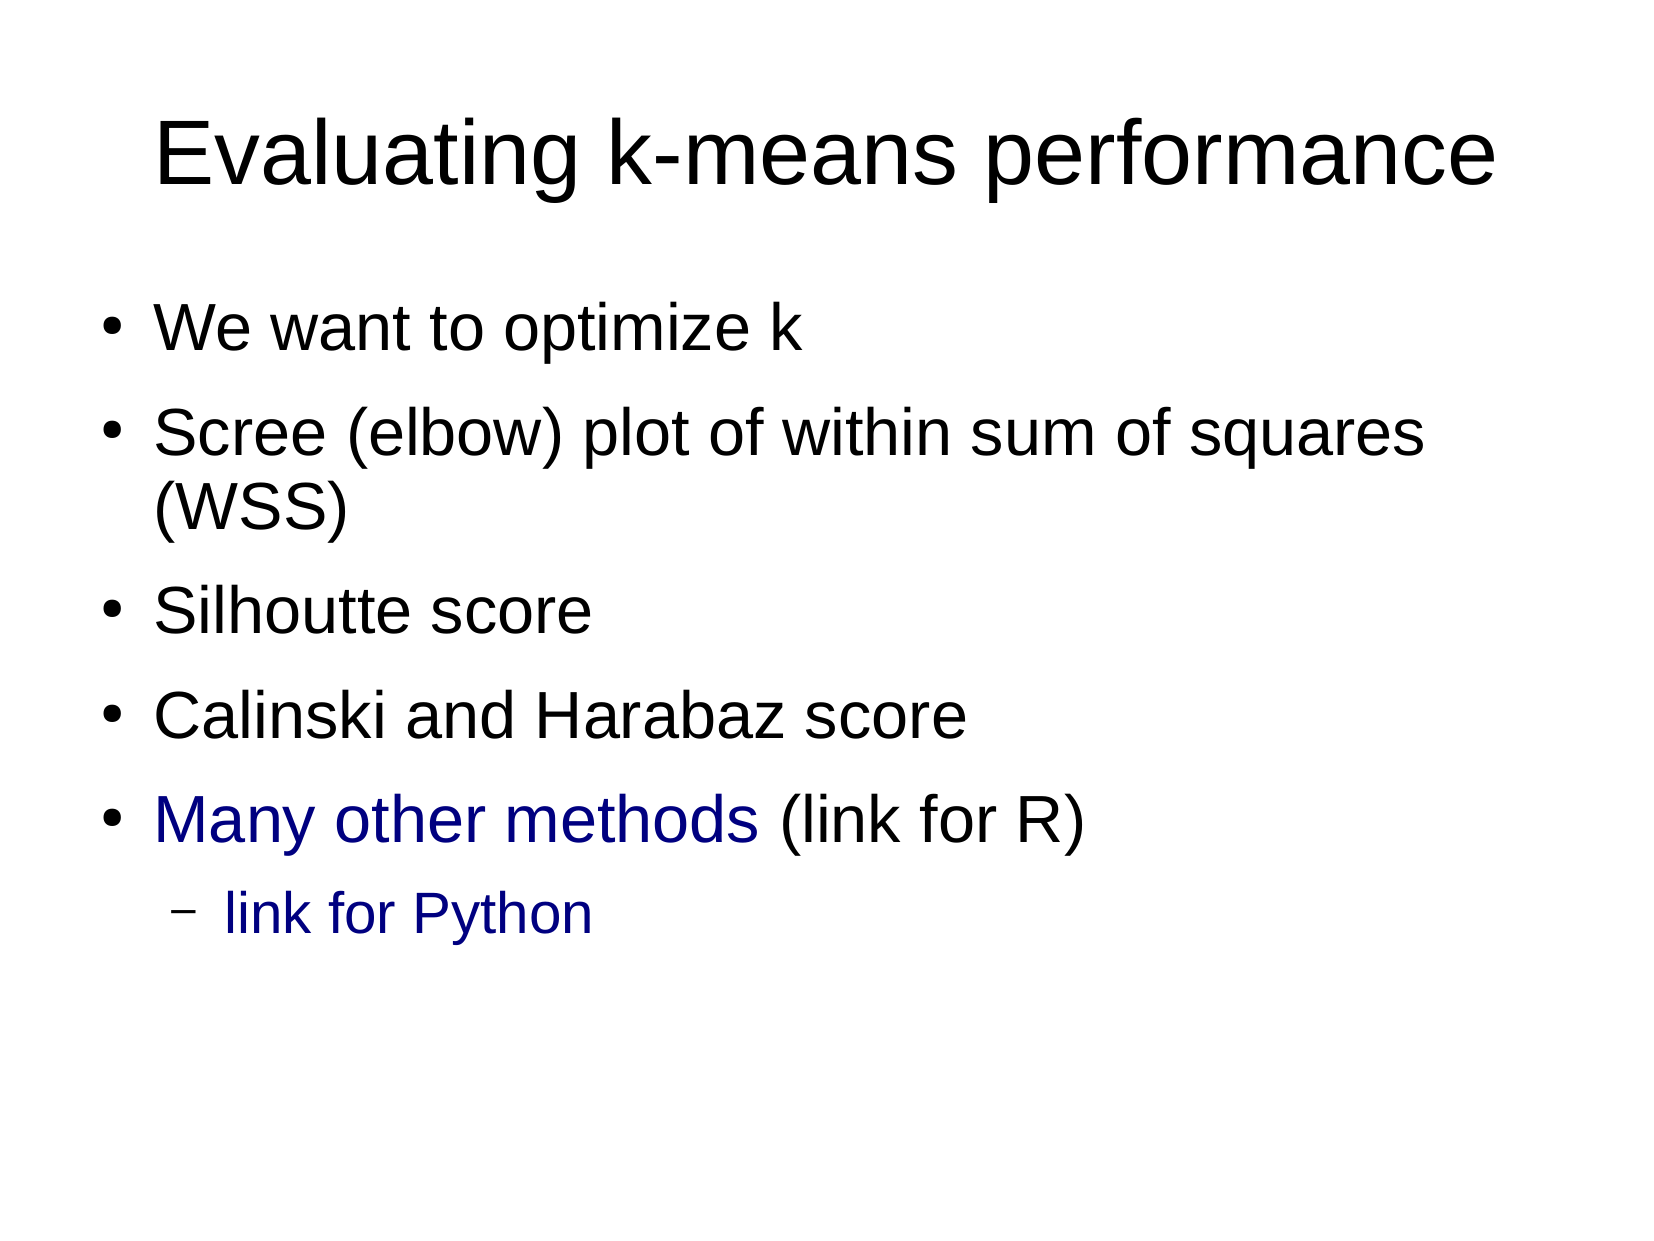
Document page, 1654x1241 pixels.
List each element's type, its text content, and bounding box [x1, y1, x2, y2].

list We want to optimize k Scree (elbow) plot of within sum of squares (WSS) Silhoutte score Calinski and Harabaz score Many other methods (link for R) link for Python [82, 290, 1571, 1010]
title Evaluating k-means performance [82, 49, 1571, 257]
